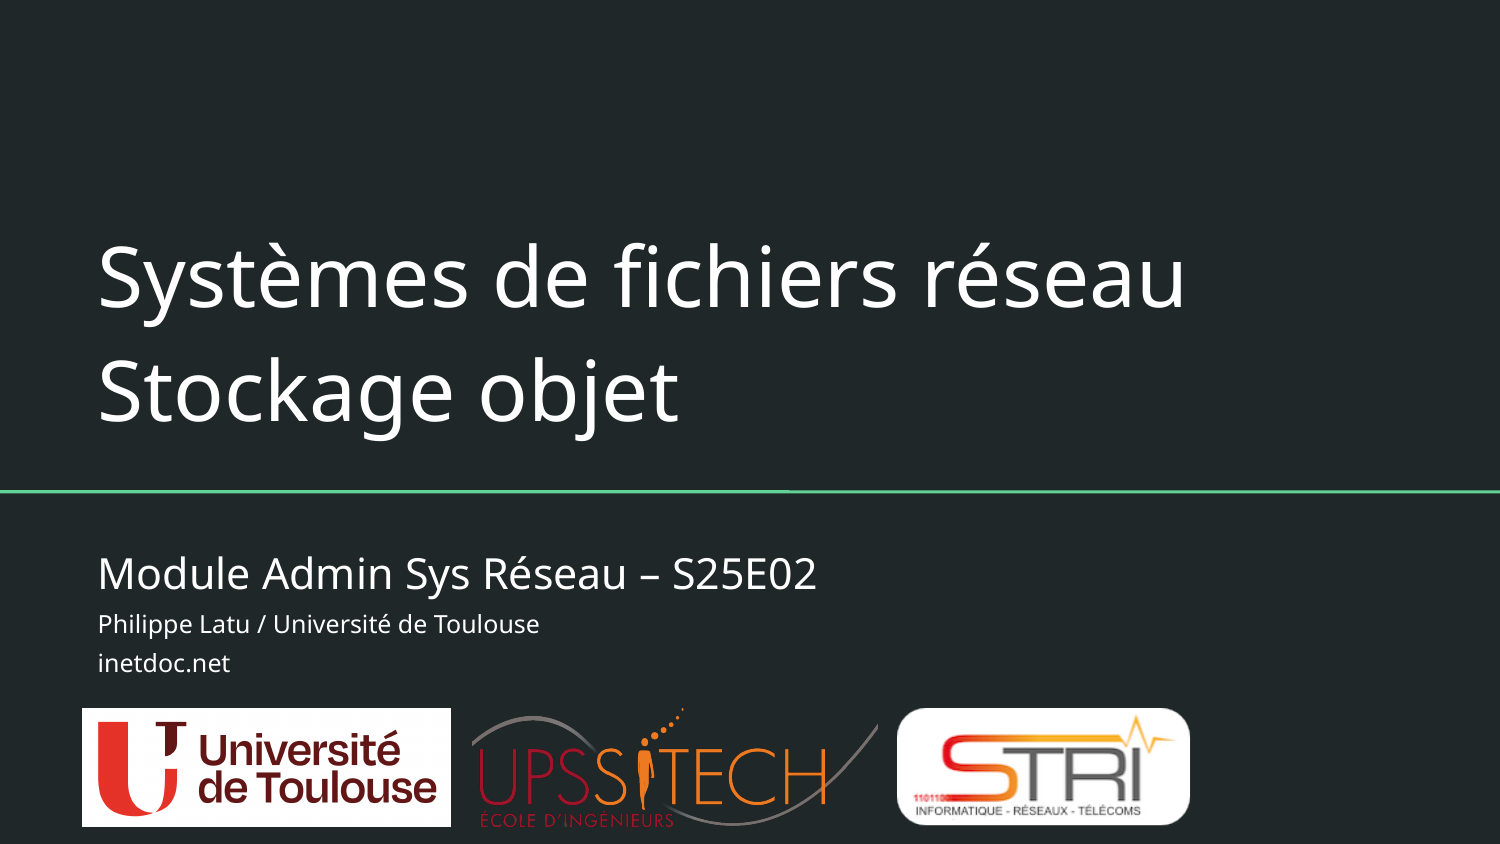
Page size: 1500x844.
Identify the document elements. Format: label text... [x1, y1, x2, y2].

subtitle Module Admin Sys Réseau – S25E02 Philippe Latu / Université de Toulouse inetdoc.net [82, 519, 1416, 697]
picture [82, 708, 451, 827]
picture [472, 708, 878, 827]
picture [897, 708, 1193, 827]
title Systèmes de fichiers réseau Stockage objet [82, 200, 1416, 462]
